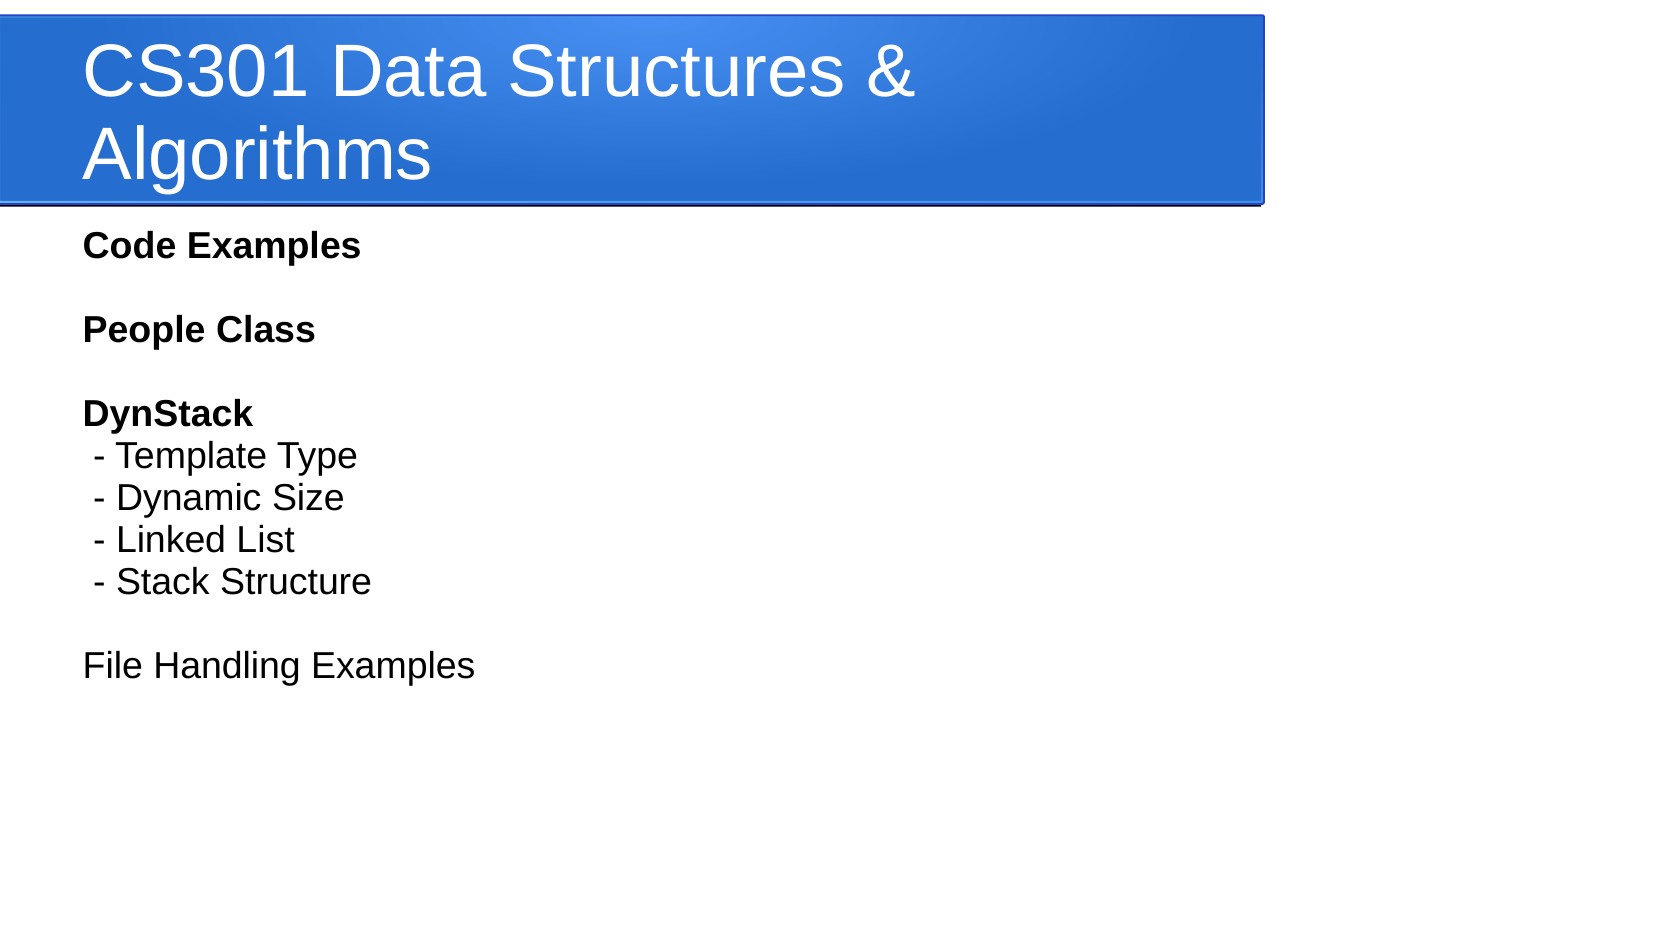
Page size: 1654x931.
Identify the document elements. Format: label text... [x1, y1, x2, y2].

subtitle Code Examples People Class DynStack - Template Type - Dynamic Size - Linked List - Stack Structure File Handling Examples [82, 224, 1216, 729]
title CS301 Data Structures & Algorithms [82, 29, 1235, 196]
